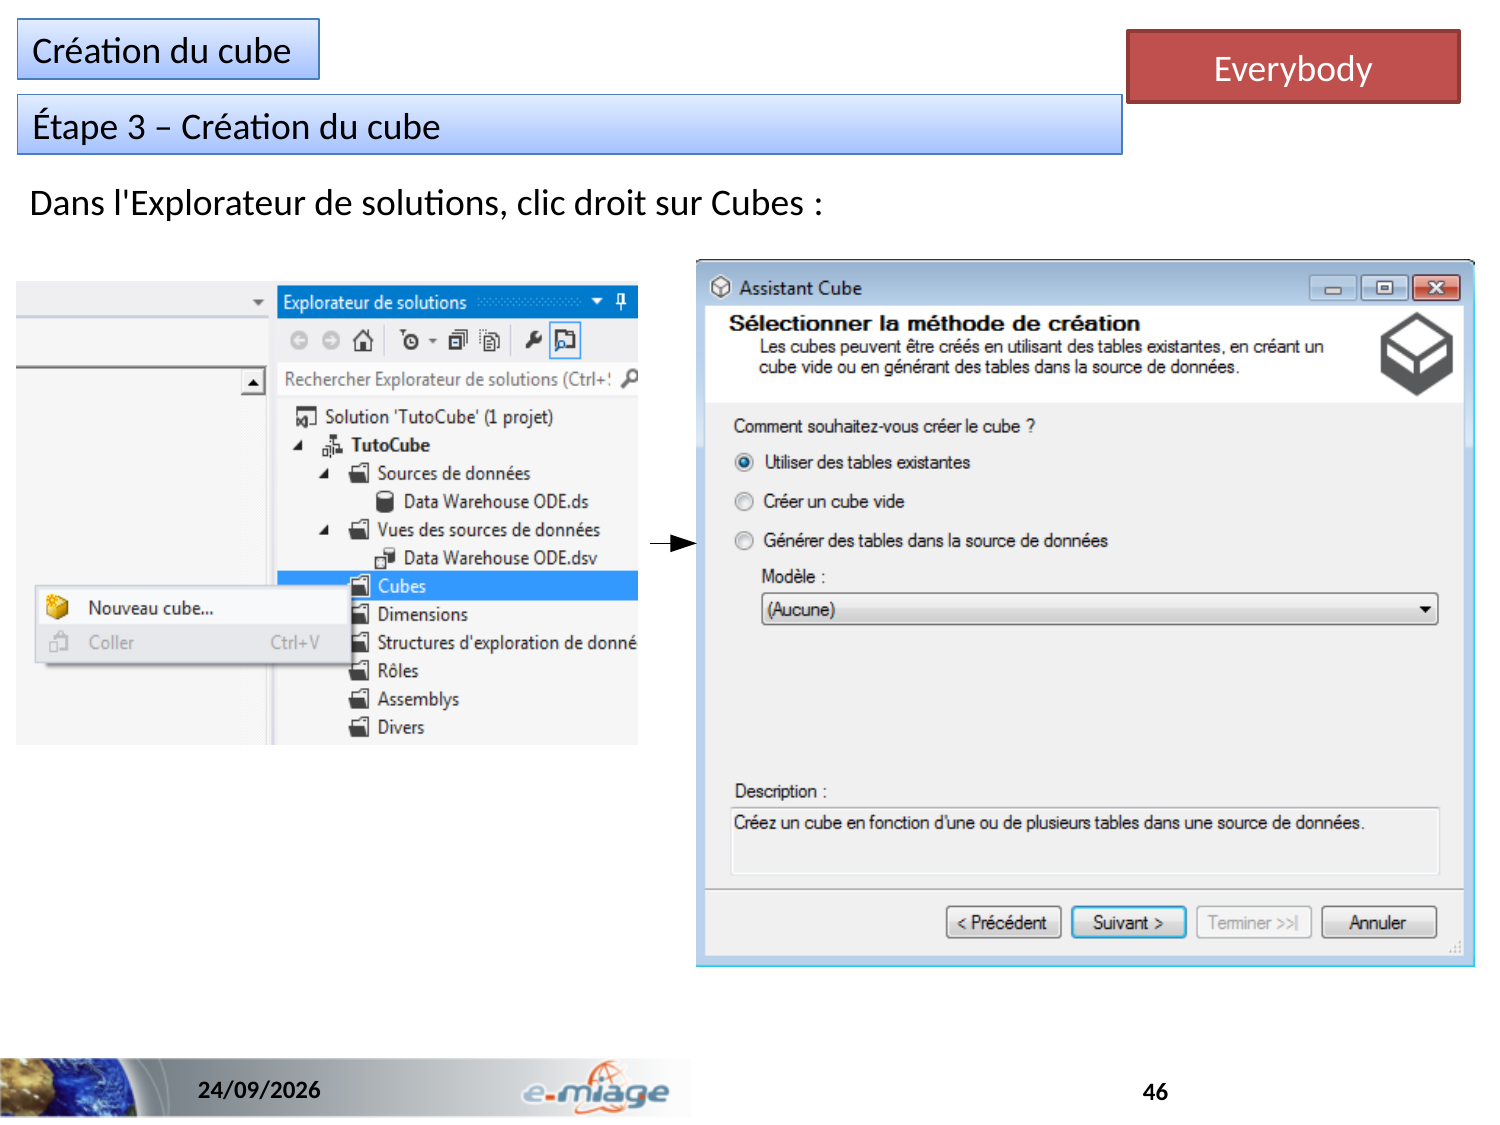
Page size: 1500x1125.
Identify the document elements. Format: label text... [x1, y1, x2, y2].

picture [16, 333, 638, 745]
picture [0, 1058, 691, 1118]
picture [696, 259, 1475, 967]
text_box Création du cube [17, 19, 319, 79]
text_box Étape 3 – Création du cube [17, 94, 1122, 155]
text_box Everybody [1128, 30, 1459, 102]
text_box Dans l'Explorateur de solutions, clic droit sur Cubes : [14, 170, 1371, 333]
